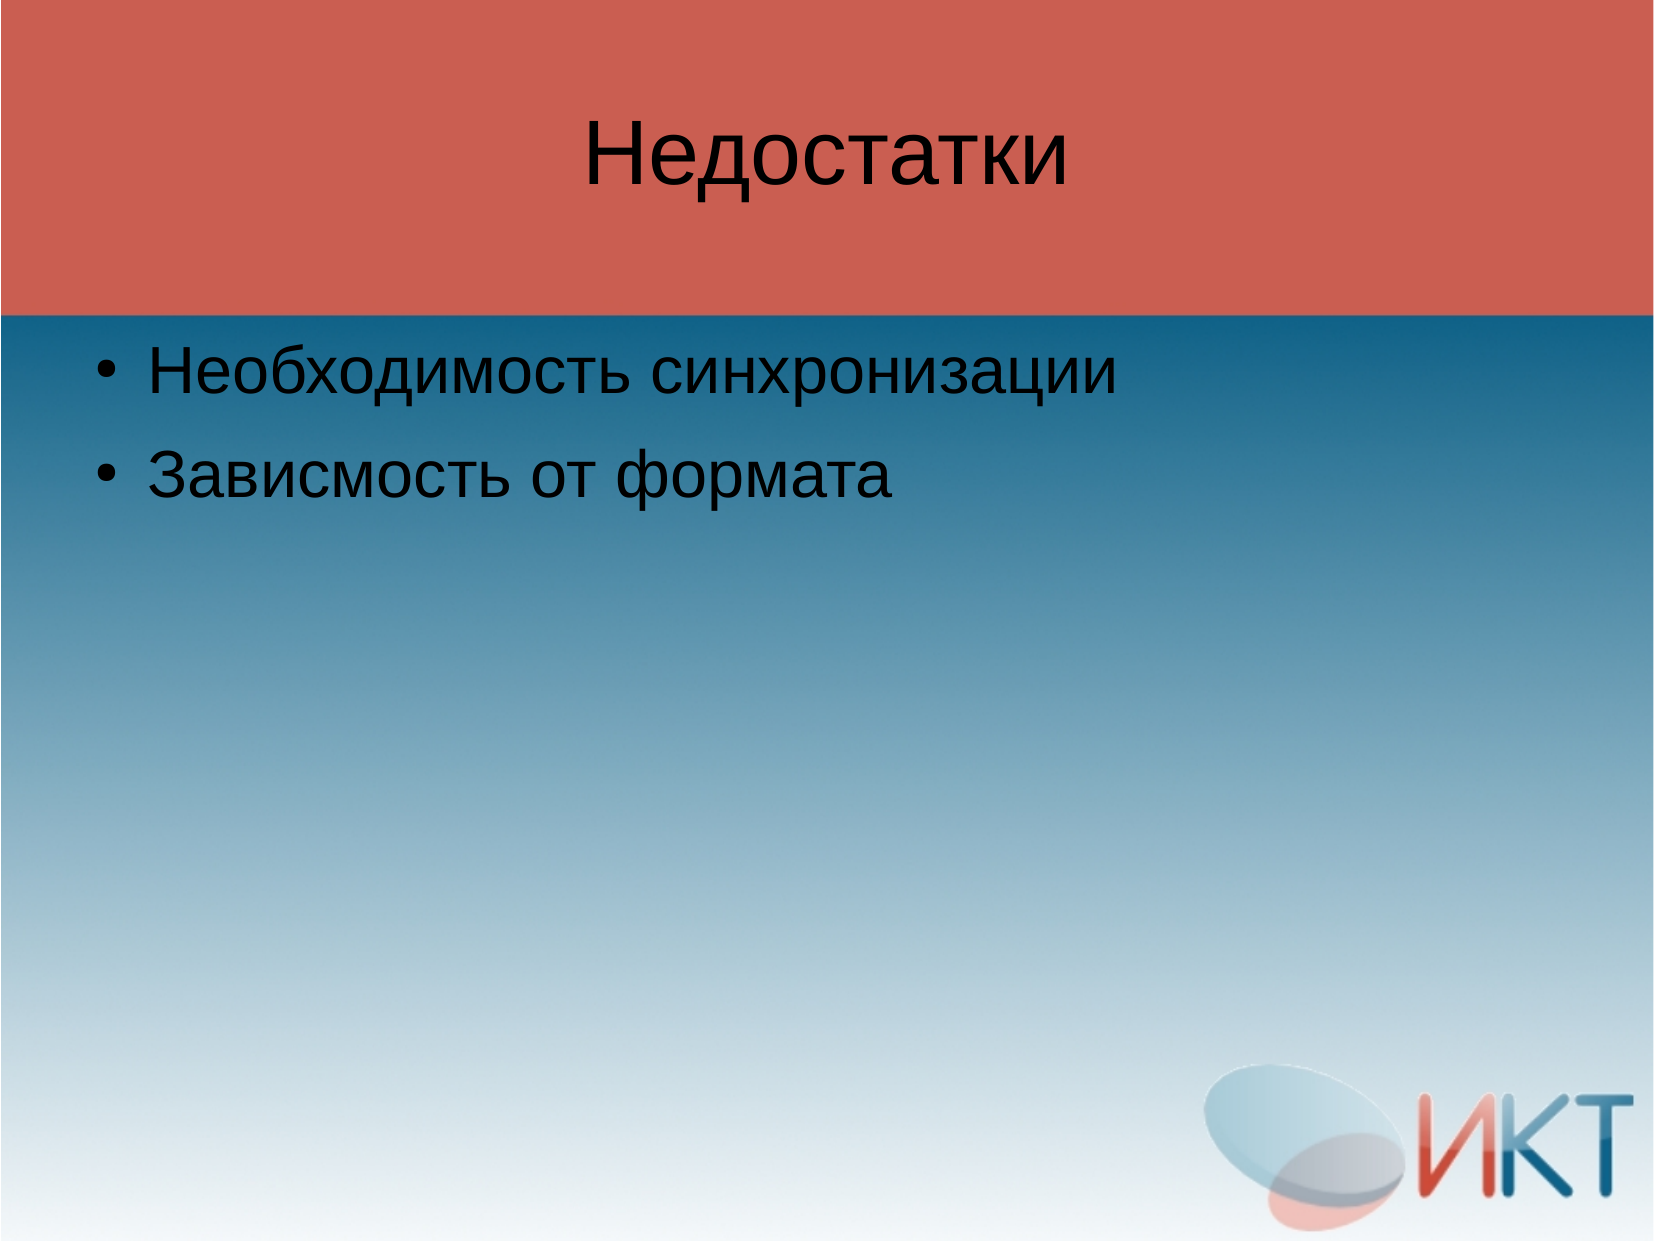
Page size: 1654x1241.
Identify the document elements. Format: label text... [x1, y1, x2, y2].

title Недостатки [82, 49, 1571, 257]
list Необходимость синхронизации Зависмость от формата [76, 333, 1565, 1152]
picture [1, 0, 1654, 1241]
